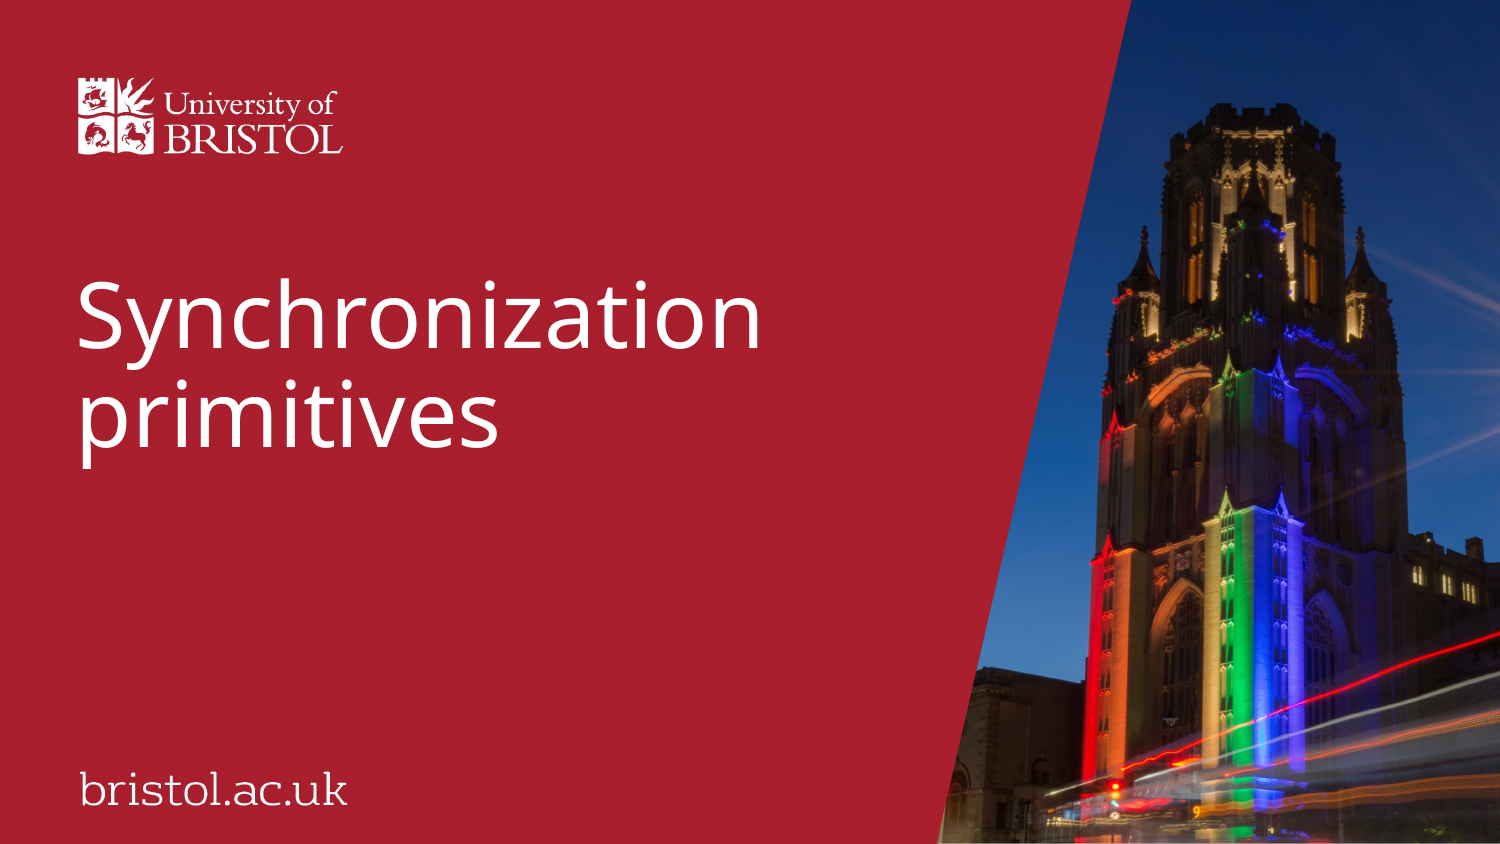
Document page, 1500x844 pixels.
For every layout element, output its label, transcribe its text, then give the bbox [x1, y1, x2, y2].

title Synchronization primitives [60, 262, 924, 443]
